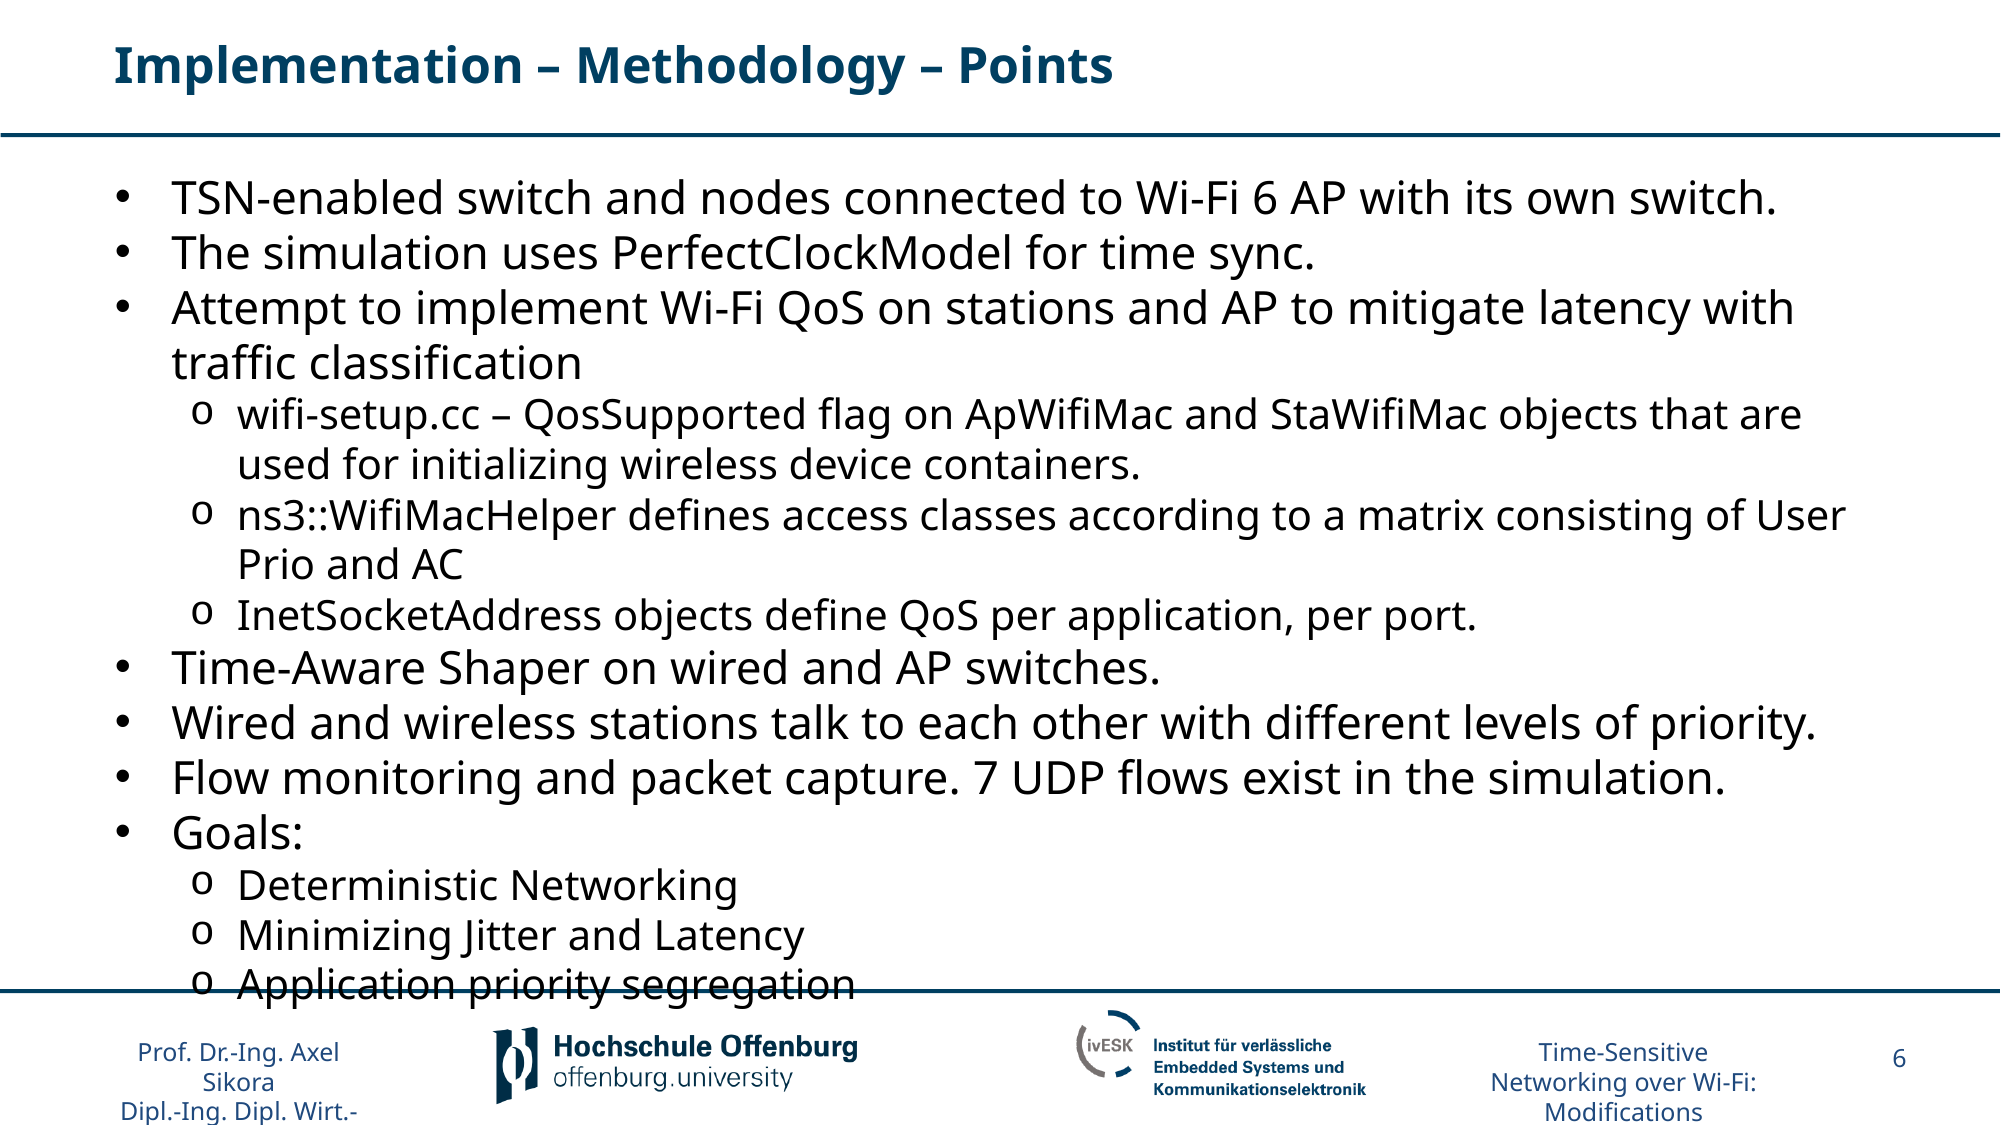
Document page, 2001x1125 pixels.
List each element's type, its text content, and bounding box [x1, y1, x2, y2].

title Implementation – Methodology – Points [99, 20, 1900, 108]
picture [1059, 1010, 1382, 1106]
list TSN-enabled switch and nodes connected to Wi-Fi 6 AP with its own switch. The simulation uses PerfectClockModel for time sync. Attempt to implement Wi-Fi QoS on stations and AP to mitigate latency with traffic classification wifi-setup.cc – QosSupported flag on ApWifiMac and StaWifiMac objects that are used for initializing wireless device containers. ns3::WifiMacHelper defines access classes according to a matrix consisting of User Prio and AC InetSocketAddress objects define QoS per application, per port. Time-Aware Shaper on wired and AP switches. Wired and wireless stations talk to each other with different levels of priority. Flow monitoring and packet capture. 7 UDP flows exist in the simulation. Goals: Deterministic Networking Minimizing Jitter and Latency Application priority segregation [99, 160, 1900, 963]
picture [492, 1025, 858, 1105]
